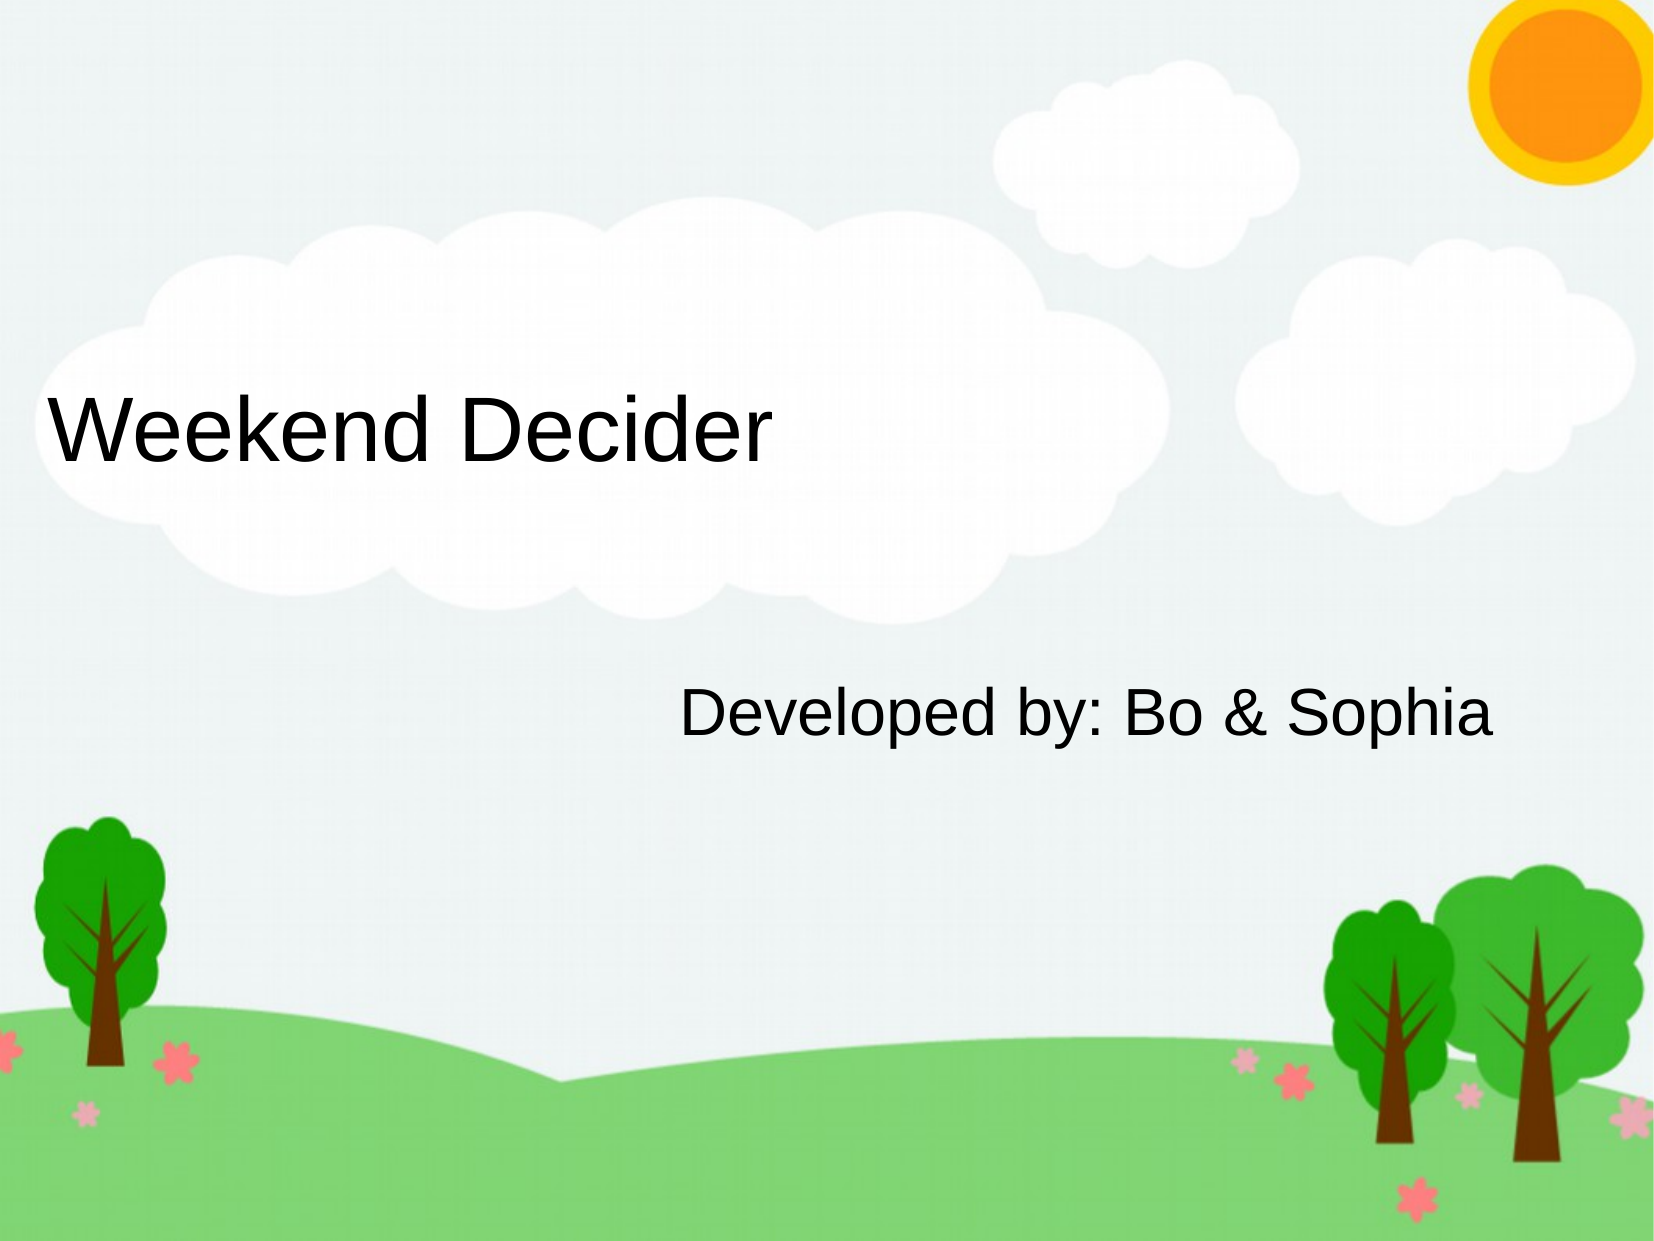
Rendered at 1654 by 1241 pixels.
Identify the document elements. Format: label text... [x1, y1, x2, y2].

title Weekend Decider [47, 283, 1512, 577]
picture [0, 0, 1654, 1241]
subtitle Developed by: Bo & Sophia [661, 632, 1512, 792]
